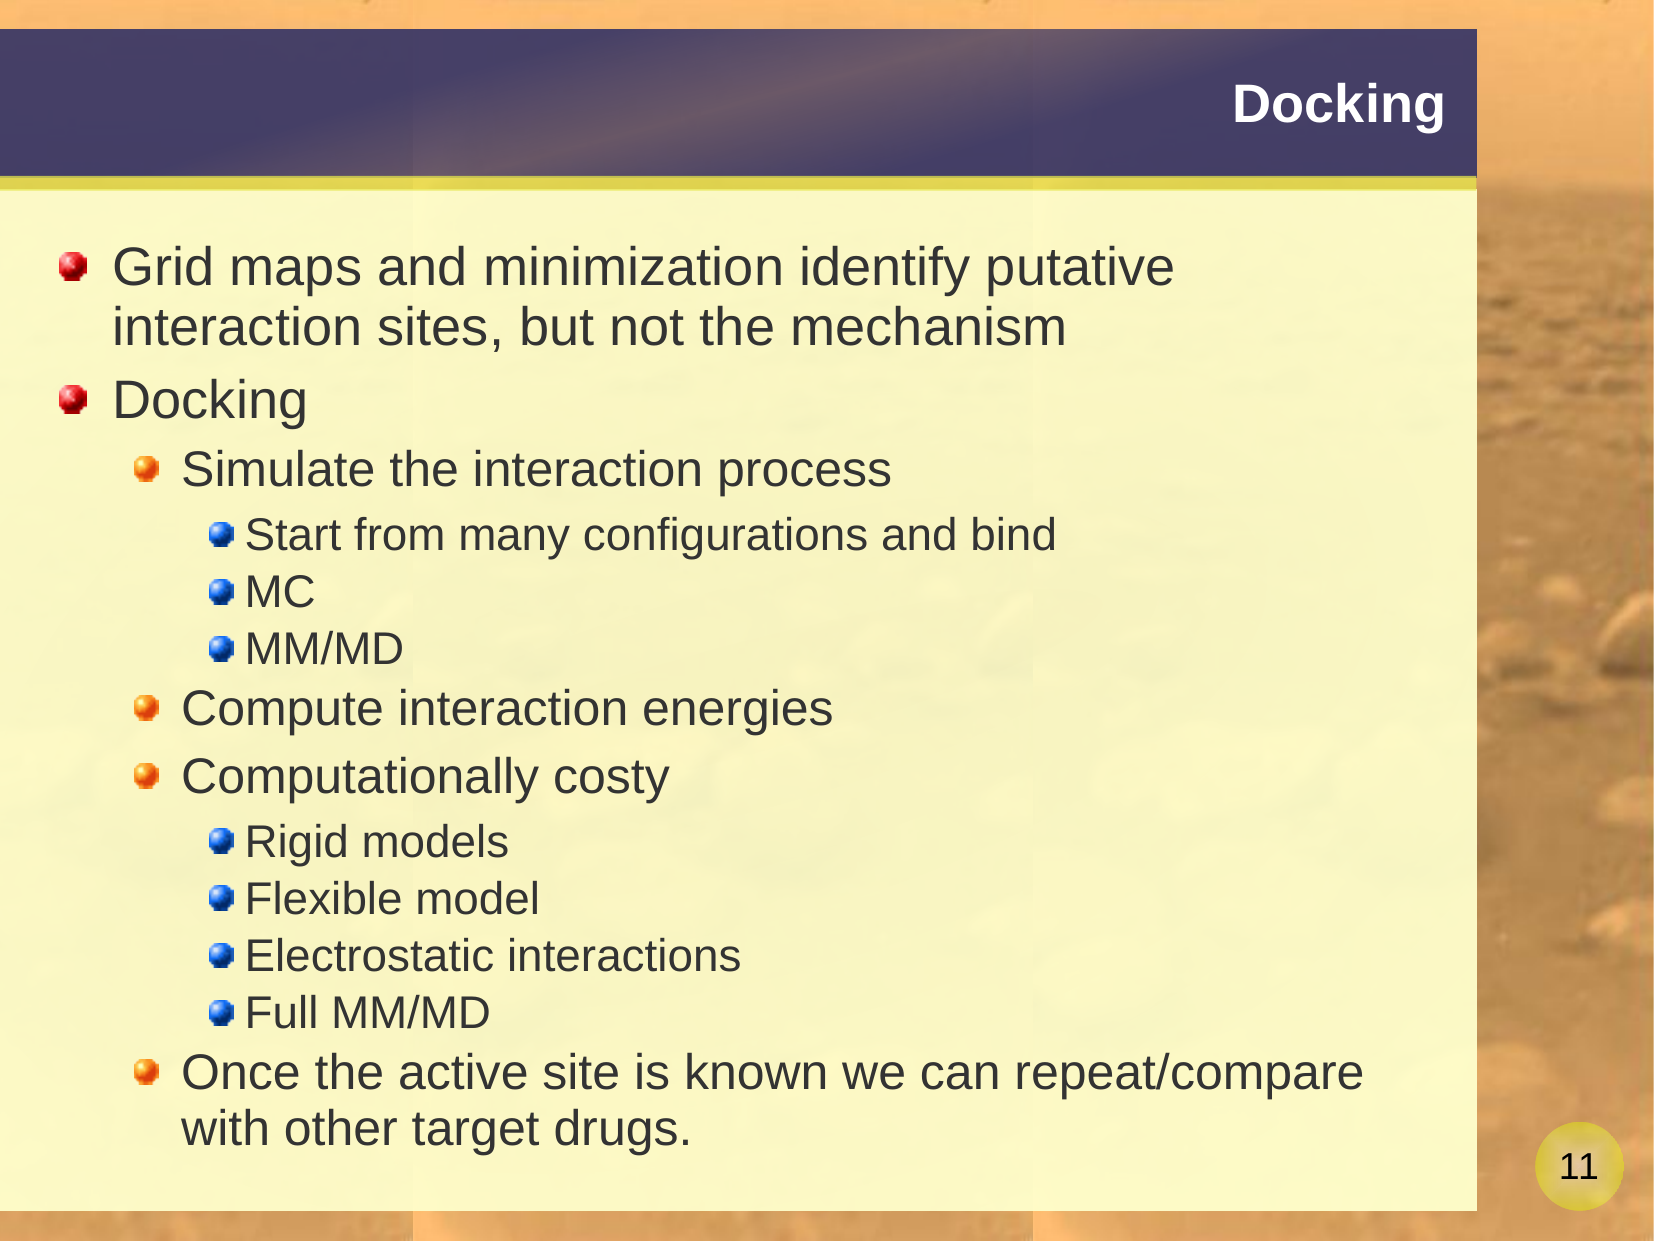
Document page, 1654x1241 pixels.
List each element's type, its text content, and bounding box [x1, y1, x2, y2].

list Grid maps and minimization identify putative interaction sites, but not the mechanism Docking Simulate the interaction process Start from many configurations and bind MC MM/MD Compute interaction energies Computationally costy Rigid models Flexible model Electrostatic interactions Full MM/MD Once the active site is known we can repeat/compare with other target drugs. [59, 236, 1418, 1182]
picture [0, 0, 1654, 1241]
title Docking [29, 59, 1447, 148]
